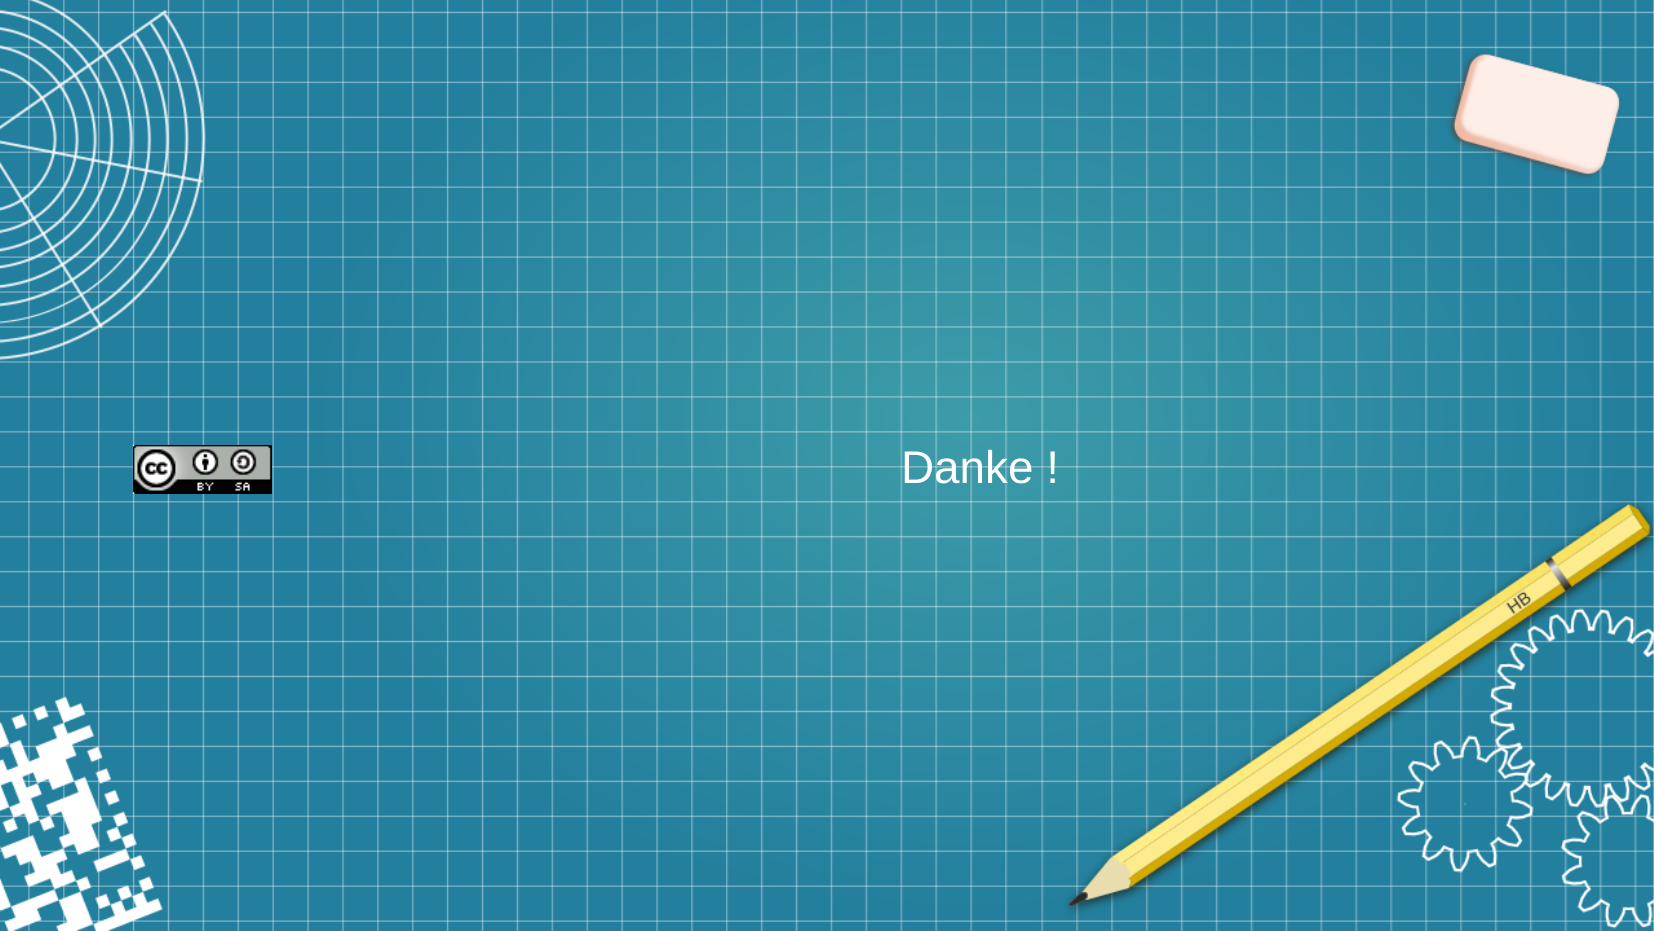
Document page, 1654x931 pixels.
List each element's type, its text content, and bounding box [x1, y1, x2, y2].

title Danke ! [389, 389, 1571, 546]
picture [0, 0, 1654, 931]
